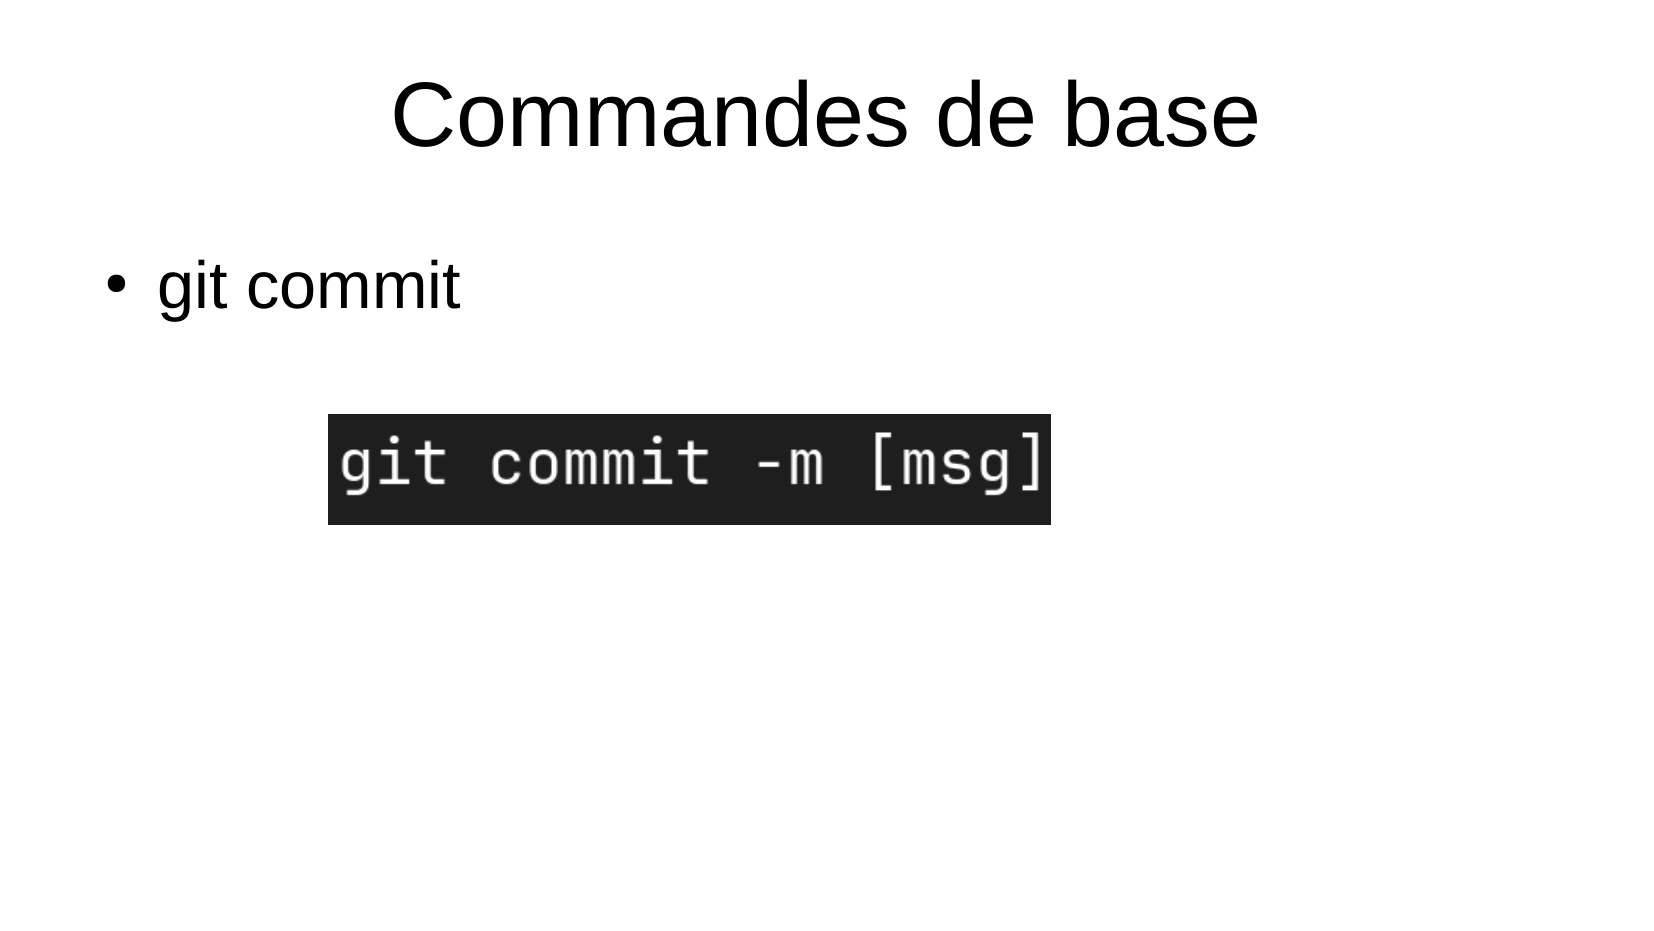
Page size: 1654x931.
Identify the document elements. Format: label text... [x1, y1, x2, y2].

picture [328, 414, 1051, 526]
title Commandes de base [82, 37, 1571, 193]
list git commit [86, 248, 1576, 788]
